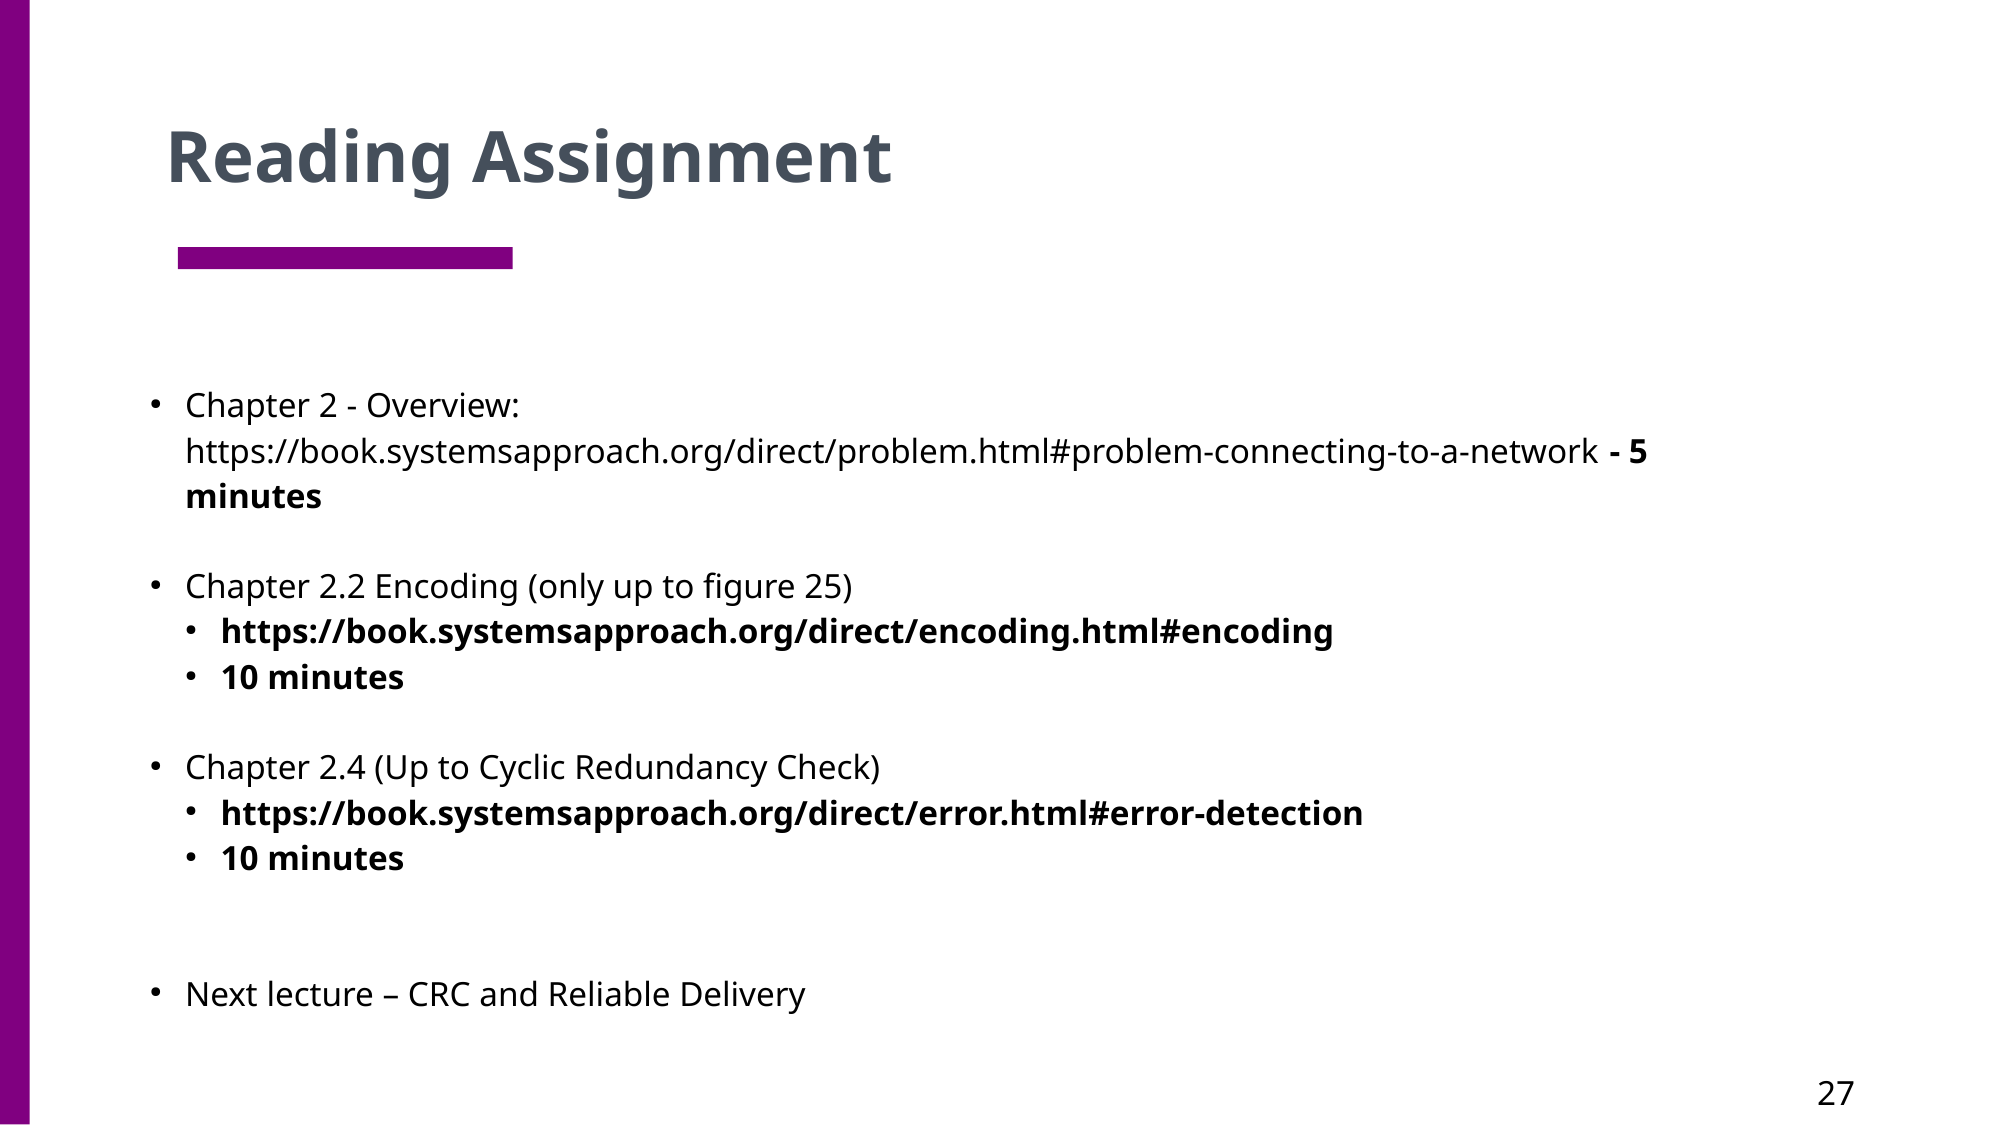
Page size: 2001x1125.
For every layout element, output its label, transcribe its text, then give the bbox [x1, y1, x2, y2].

text_box Reading Assignment [151, 0, 1849, 212]
text_box Chapter 2 - Overview: https://book.systemsapproach.org/direct/problem.html#problem-connecting-to-a-network - 5 minutes Chapter 2.2 Encoding (only up to figure 25) https://book.systemsapproach.org/direct/encoding.html#encoding 10 minutes Chapter 2.4 (Up to Cyclic Redundancy Check) https://book.systemsapproach.org/direct/error.html#error-detection 10 minutes Next lecture – CRC and Reliable Delivery [135, 375, 1741, 1045]
